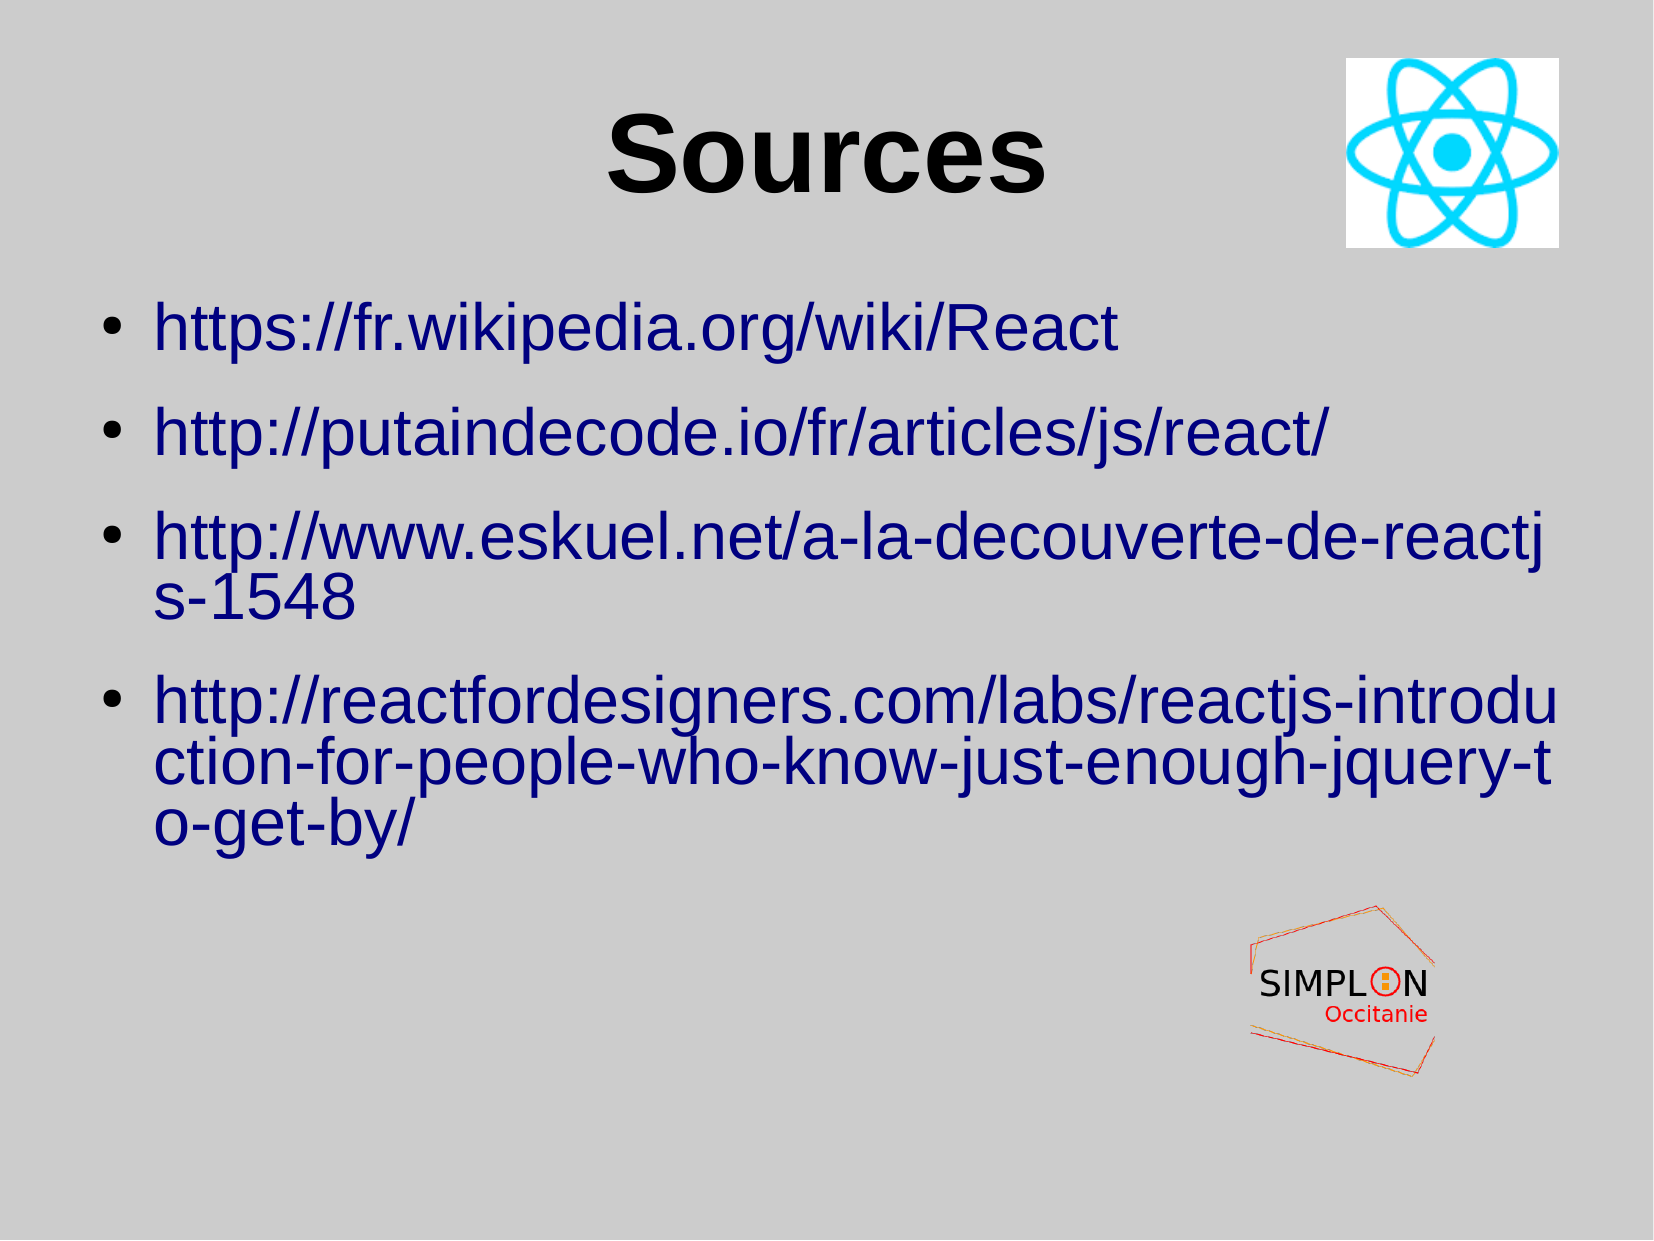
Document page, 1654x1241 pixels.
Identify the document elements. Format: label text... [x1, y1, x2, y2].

title Sources [82, 49, 1571, 257]
list https://fr.wikipedia.org/wiki/React http://putaindecode.io/fr/articles/js/react/ http://www.eskuel.net/a-la-decouverte-de-reactjs-1548 http://reactfordesigners.com/labs/reactjs-introduction-for-people-who-know-just-enough-jquery-to-get-by/ [82, 290, 1571, 1010]
picture [1346, 58, 1559, 249]
picture [1250, 905, 1435, 1077]
